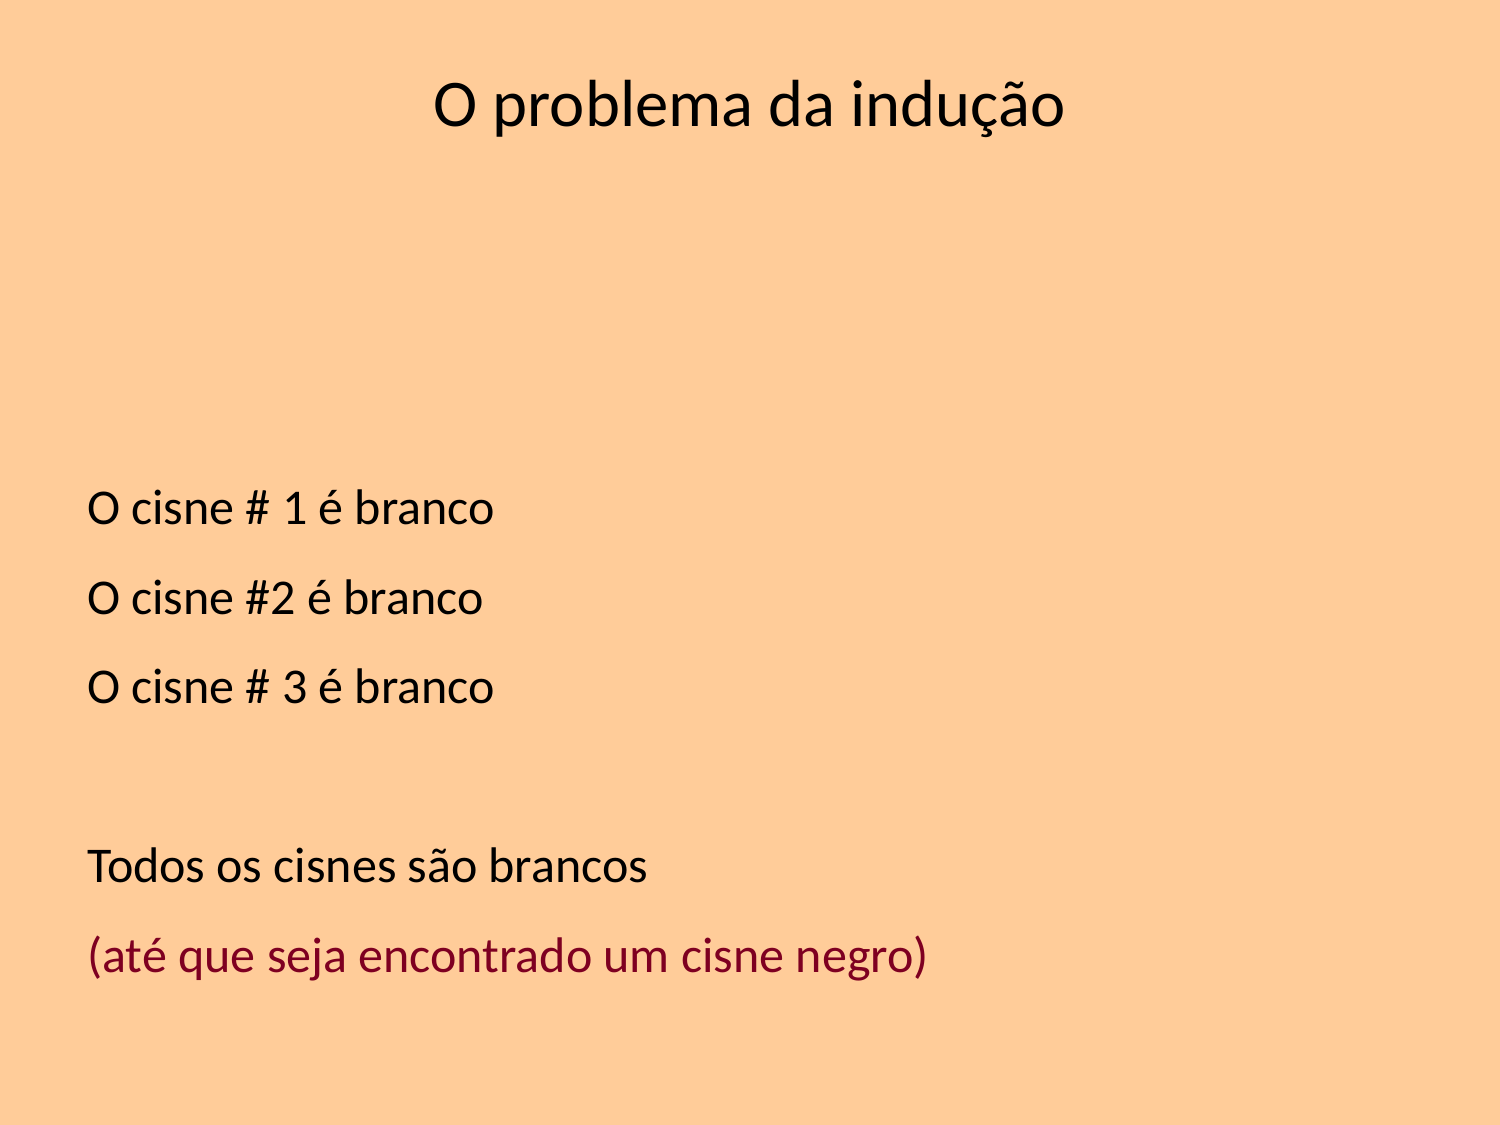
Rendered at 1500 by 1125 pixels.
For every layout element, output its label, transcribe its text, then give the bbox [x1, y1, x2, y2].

title O problema da indução [75, 45, 1425, 315]
list O cisne # 1 é branco O cisne #2 é branco O cisne # 3 é branco Todos os cisnes são brancos (até que seja encontrado um cisne negro) [67, 350, 1418, 1093]
